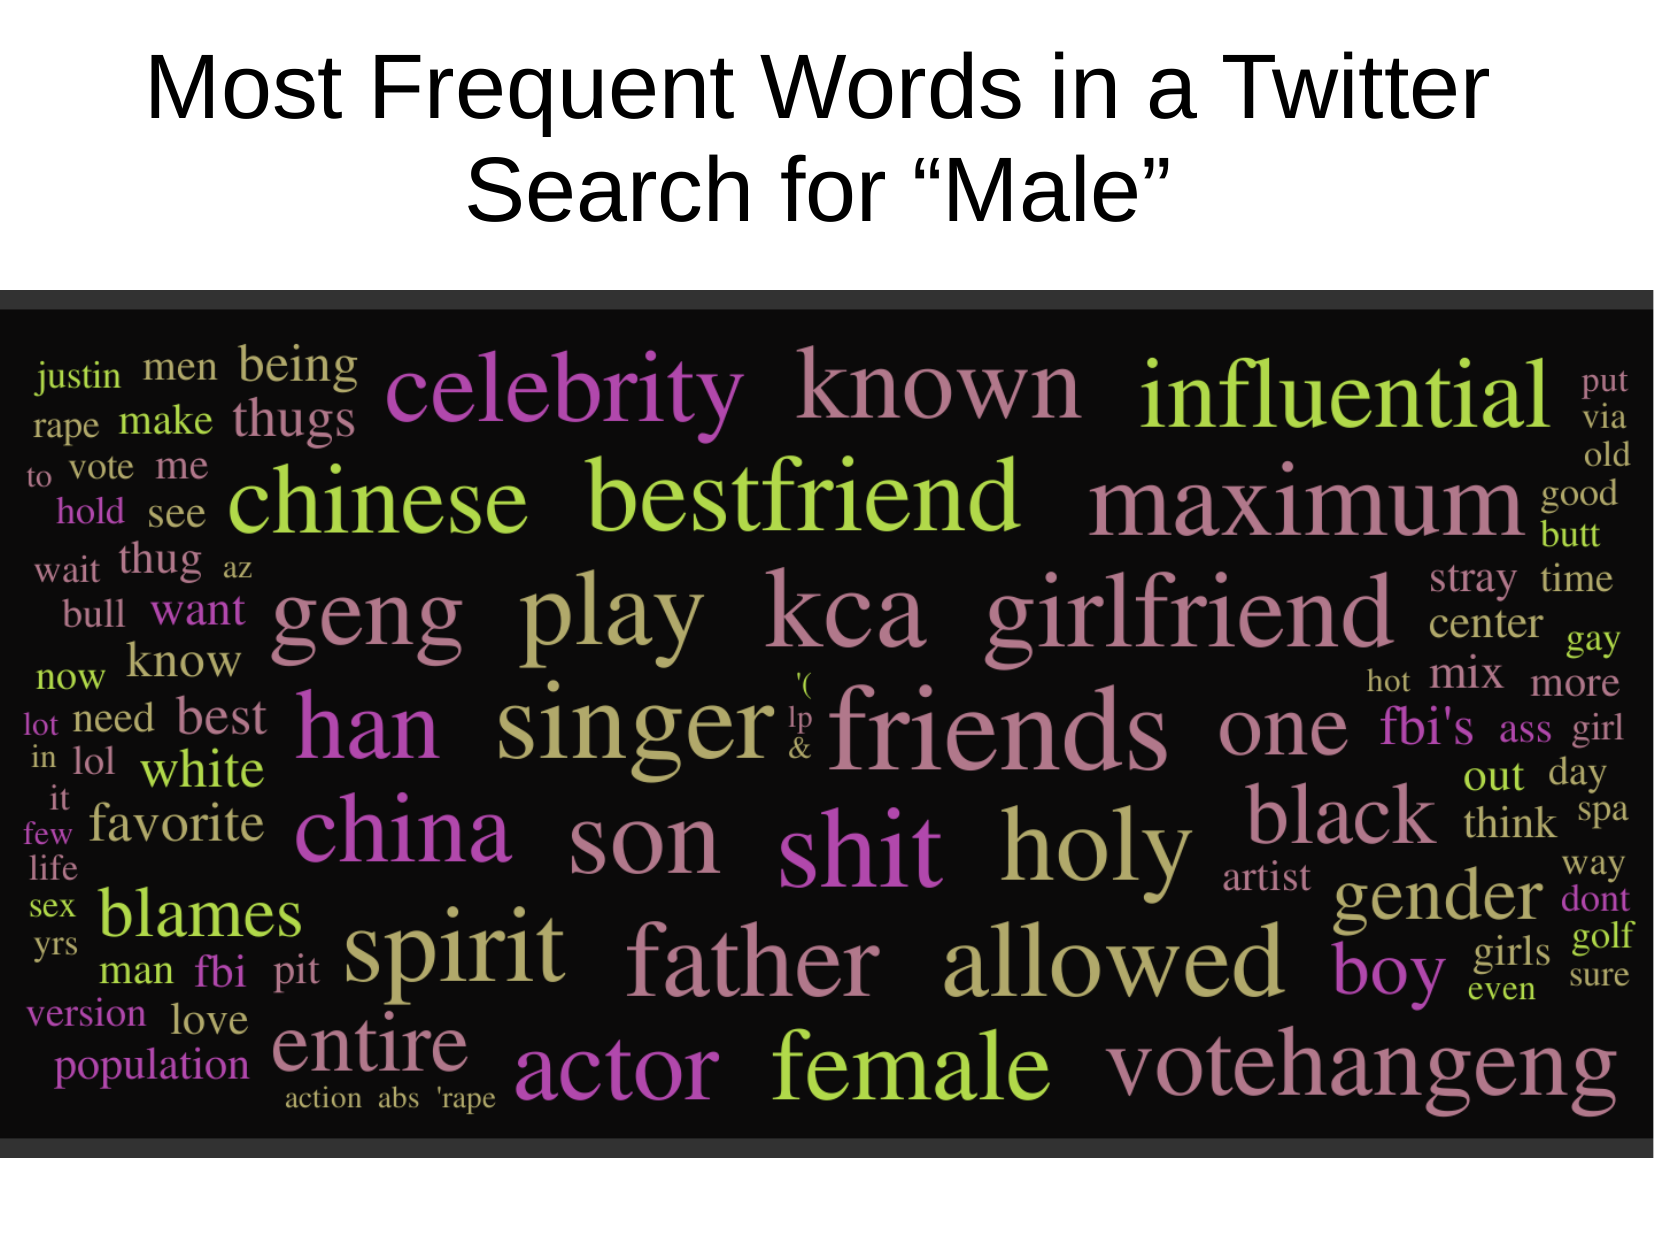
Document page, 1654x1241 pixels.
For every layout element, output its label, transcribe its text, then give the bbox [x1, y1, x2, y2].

picture [0, 290, 1654, 1158]
text_box Most Frequent Words in a Twitter Search for “Male” [80, 28, 1557, 249]
